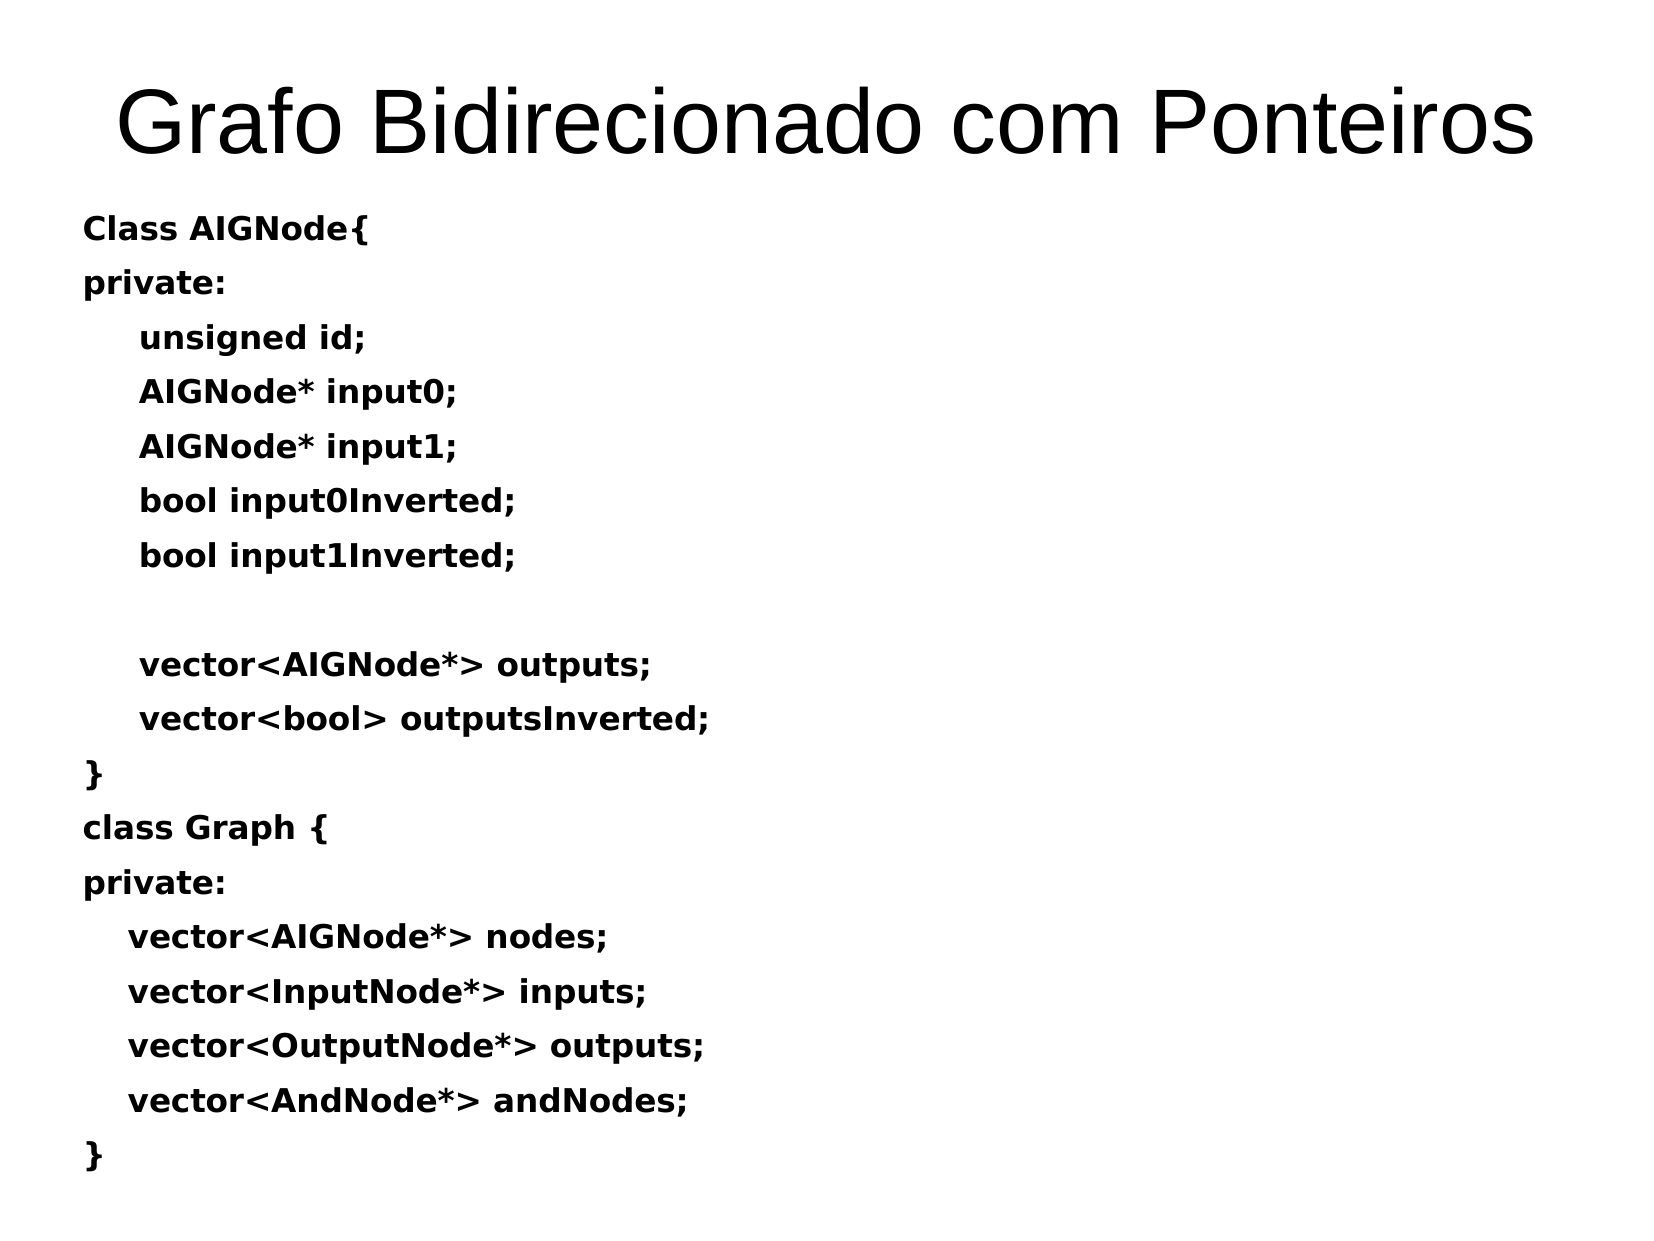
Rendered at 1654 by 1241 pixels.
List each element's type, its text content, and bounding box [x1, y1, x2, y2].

title Grafo Bidirecionado com Ponteiros [82, 17, 1571, 210]
list Class AIGNode{ private: unsigned id; AIGNode* input0; AIGNode* input1; bool input0Inverted; bool input1Inverted; vector<AIGNode*> outputs; vector<bool> outputsInverted; } class Graph { private: vector<AIGNode*> nodes; vector<InputNode*> inputs; vector<OutputNode*> outputs; vector<AndNode*> andNodes; } [82, 210, 1606, 1186]
